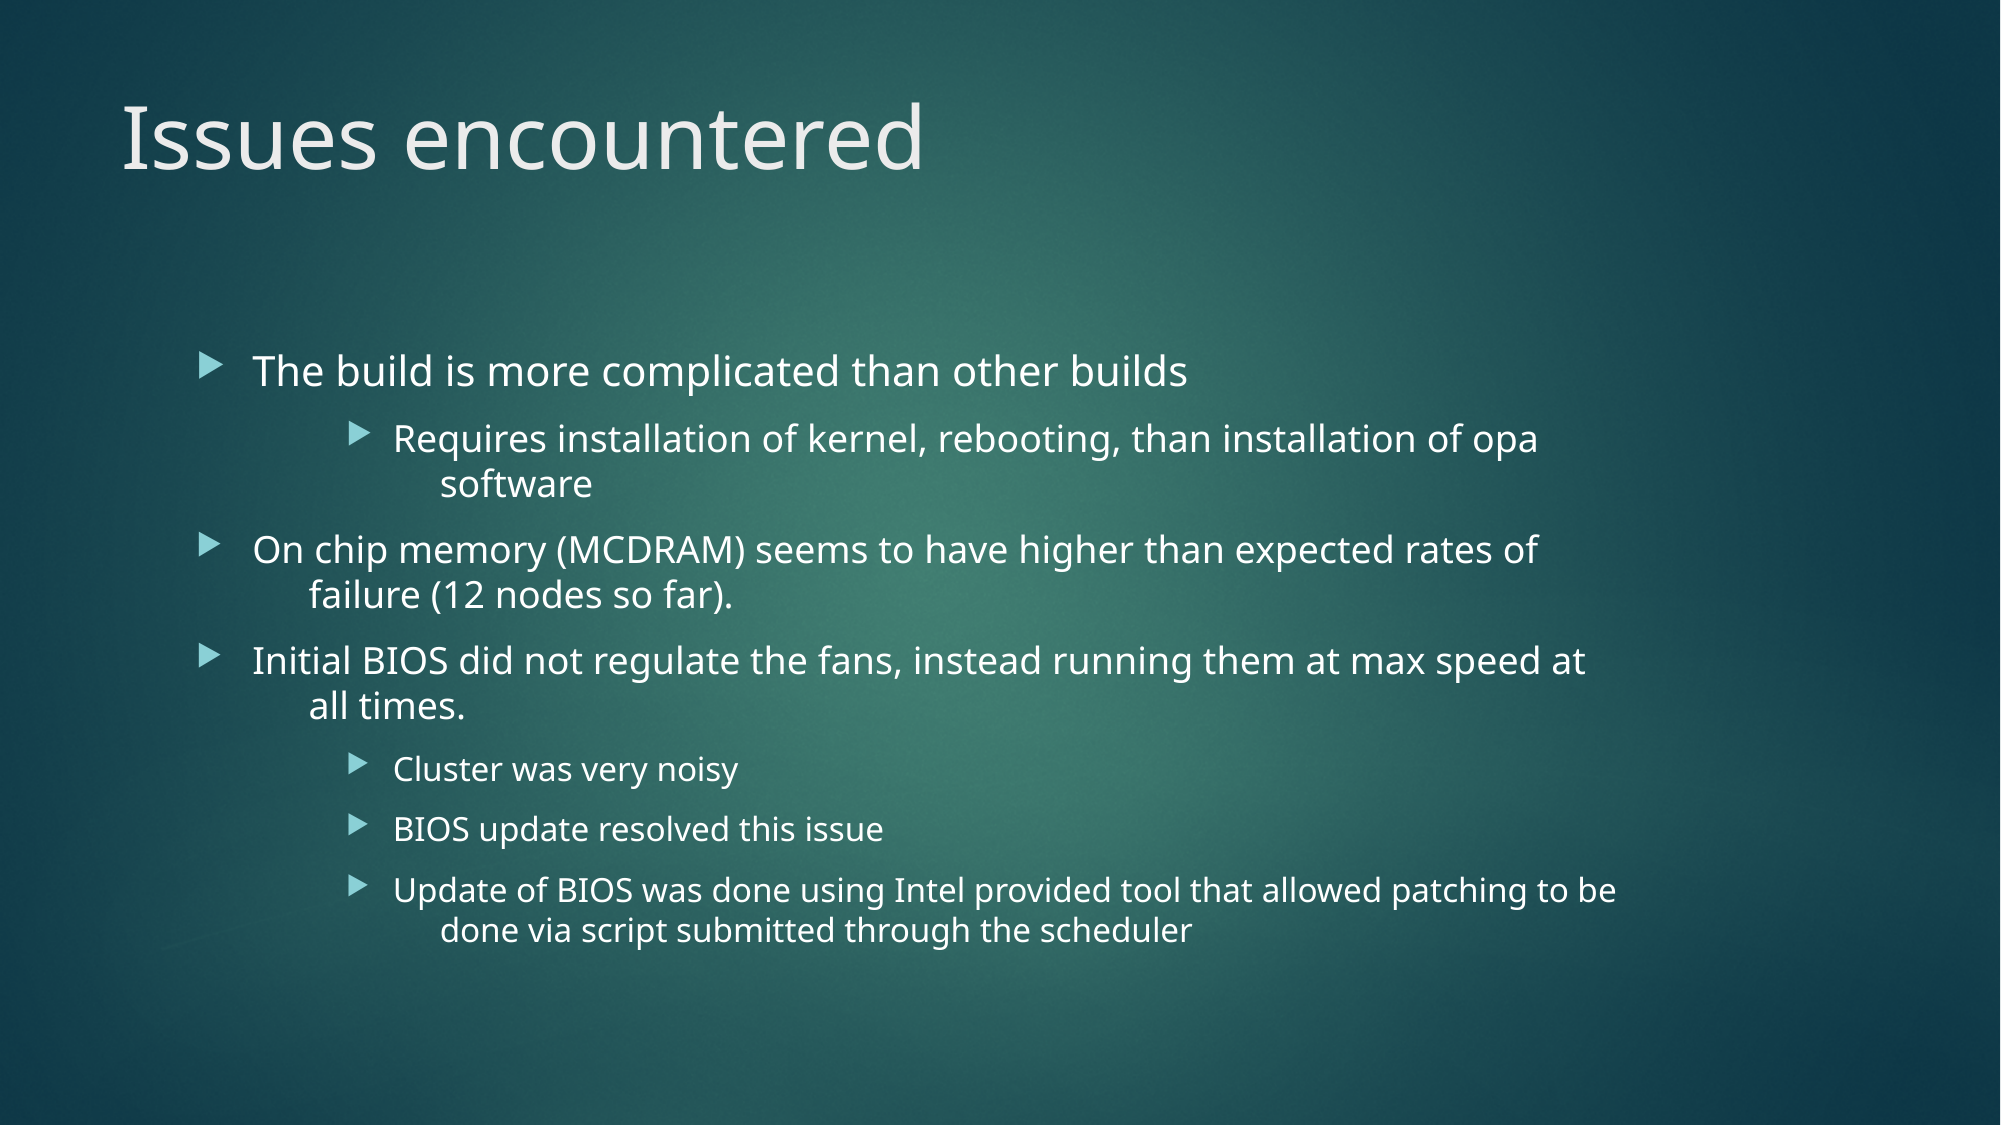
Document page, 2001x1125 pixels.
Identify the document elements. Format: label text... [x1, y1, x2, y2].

title Issues encountered [106, 74, 1649, 305]
list The build is more complicated than other builds Requires installation of kernel, rebooting, than installation of opa software On chip memory (MCDRAM) seems to have higher than expected rates of failure (12 nodes so far). Initial BIOS did not regulate the fans, instead running them at max speed at all times. Cluster was very noisy BIOS update resolved this issue Update of BIOS was done using Intel provided tool that allowed patching to be done via script submitted through the scheduler [181, 336, 1649, 1026]
picture [0, 0, 2001, 1125]
